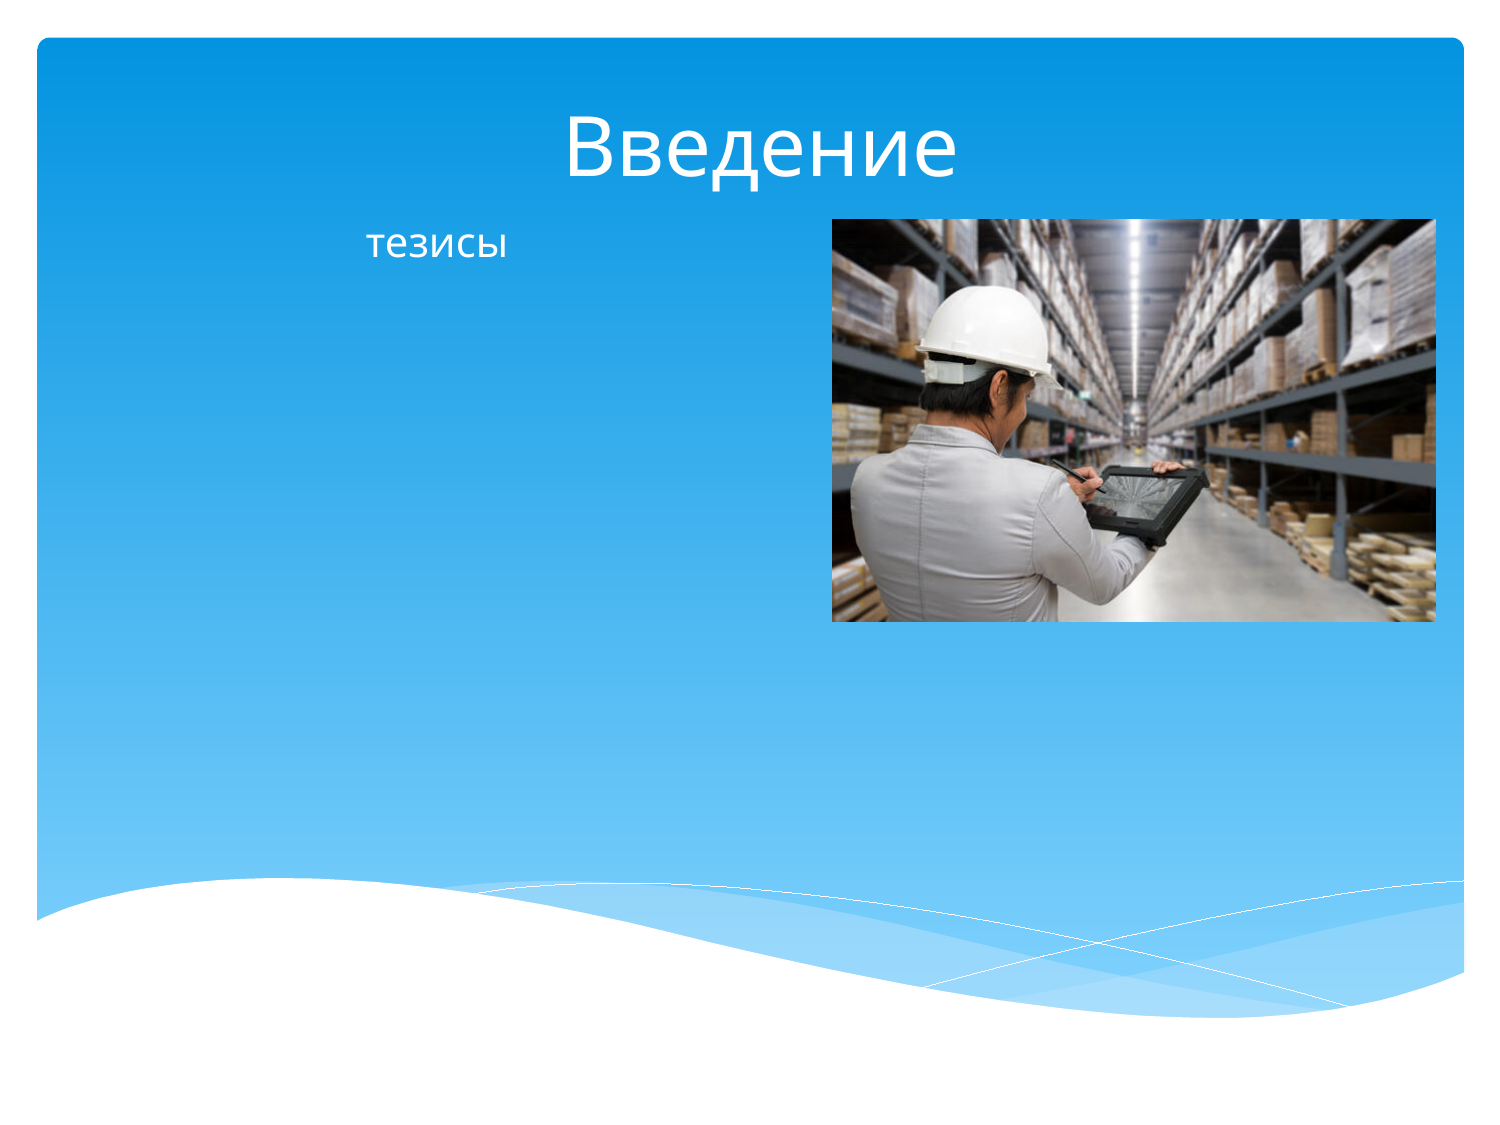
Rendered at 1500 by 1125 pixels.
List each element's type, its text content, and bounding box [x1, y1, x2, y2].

title Введение [123, 78, 1399, 202]
subtitle тезисы [64, 208, 810, 882]
picture [832, 219, 1436, 622]
